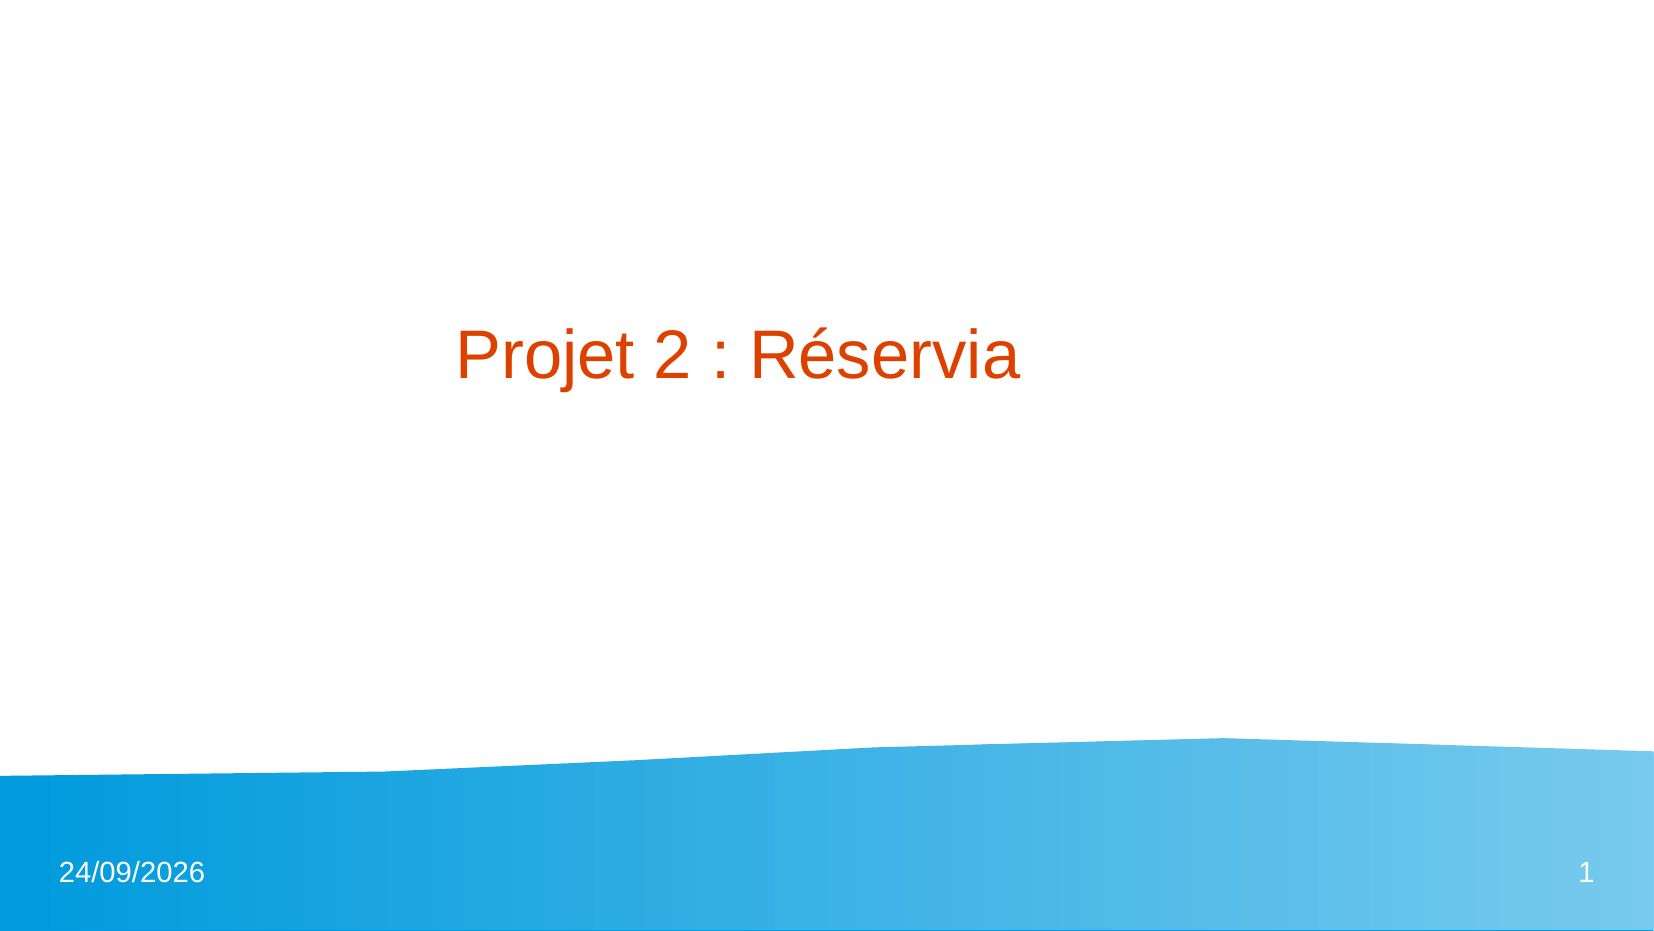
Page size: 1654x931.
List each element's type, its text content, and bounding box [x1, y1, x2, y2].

title Projet 2 : Réservia [0, 265, 1477, 443]
